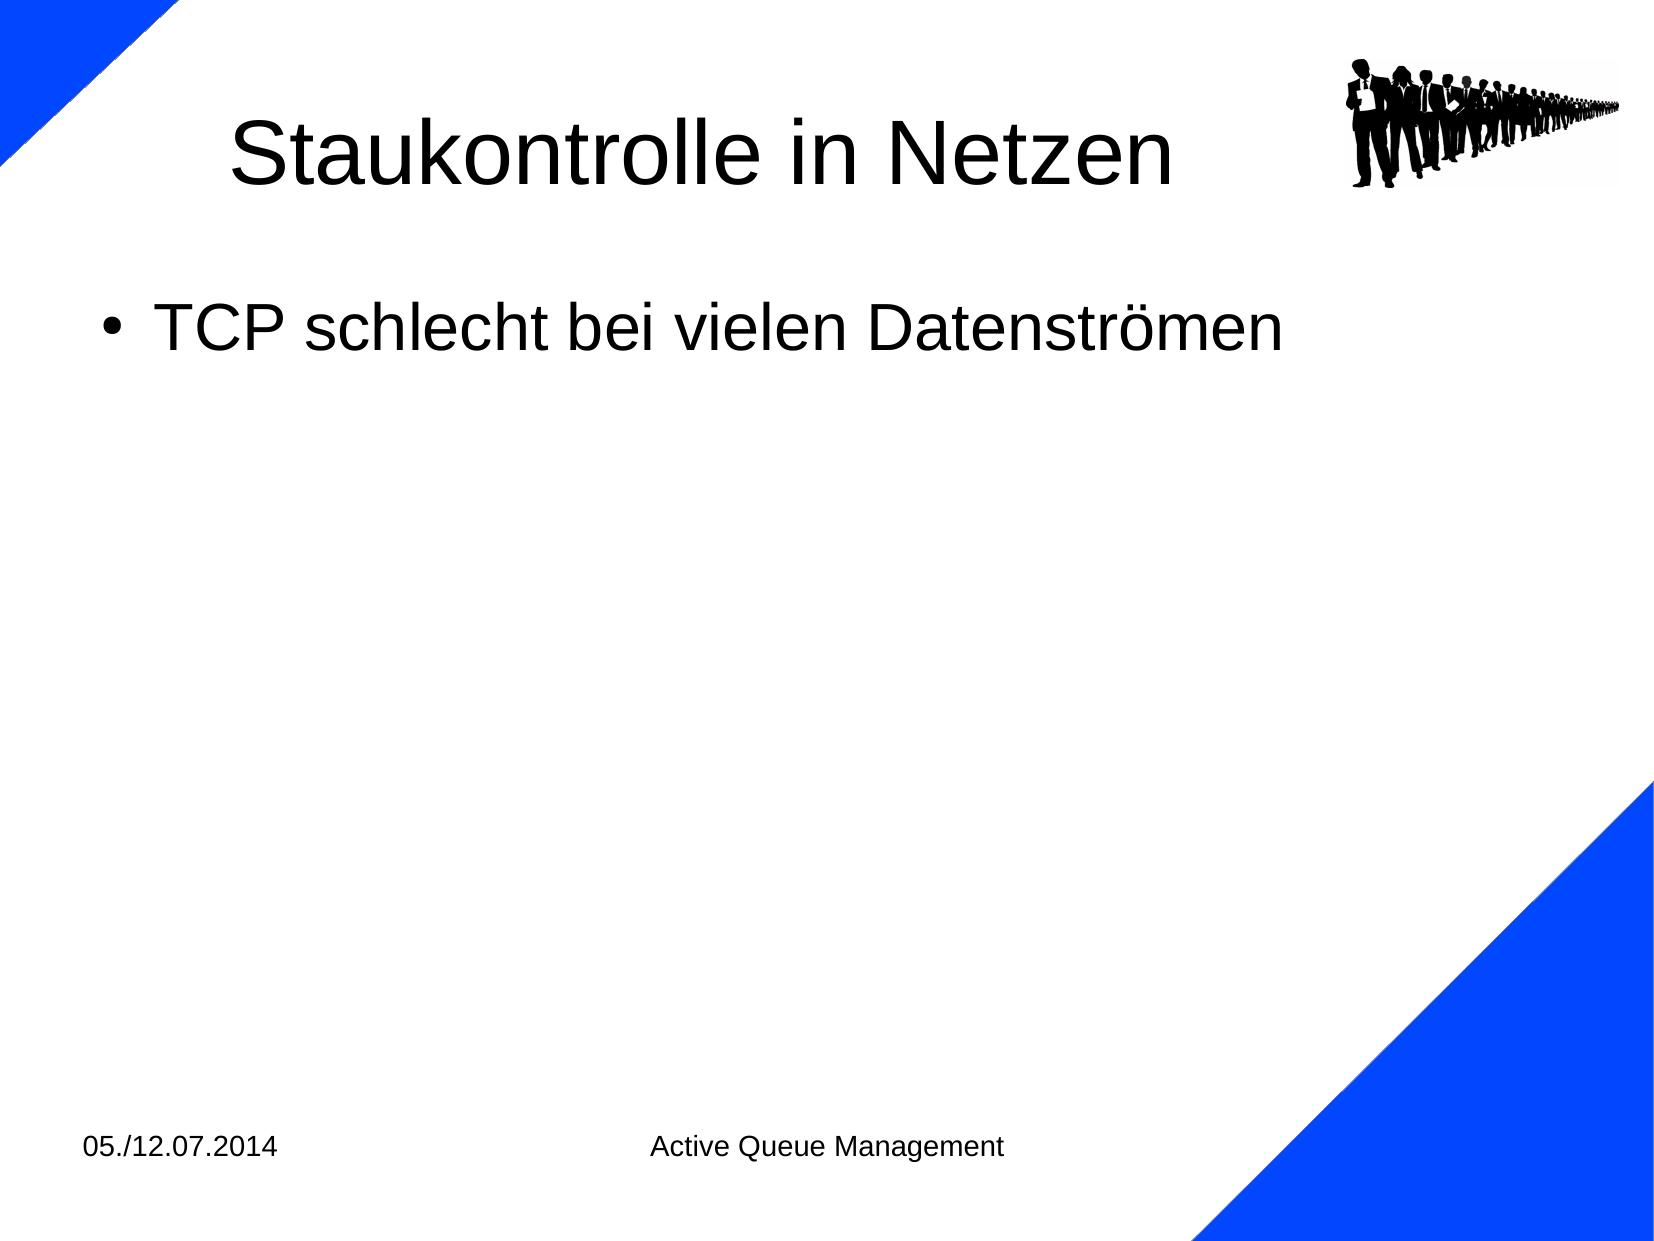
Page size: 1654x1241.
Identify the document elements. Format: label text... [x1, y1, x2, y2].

list TCP schlecht bei vielen Datenströmen [82, 290, 1571, 1010]
title Staukontrolle in Netzen [82, 49, 1323, 257]
picture [1346, 59, 1619, 188]
